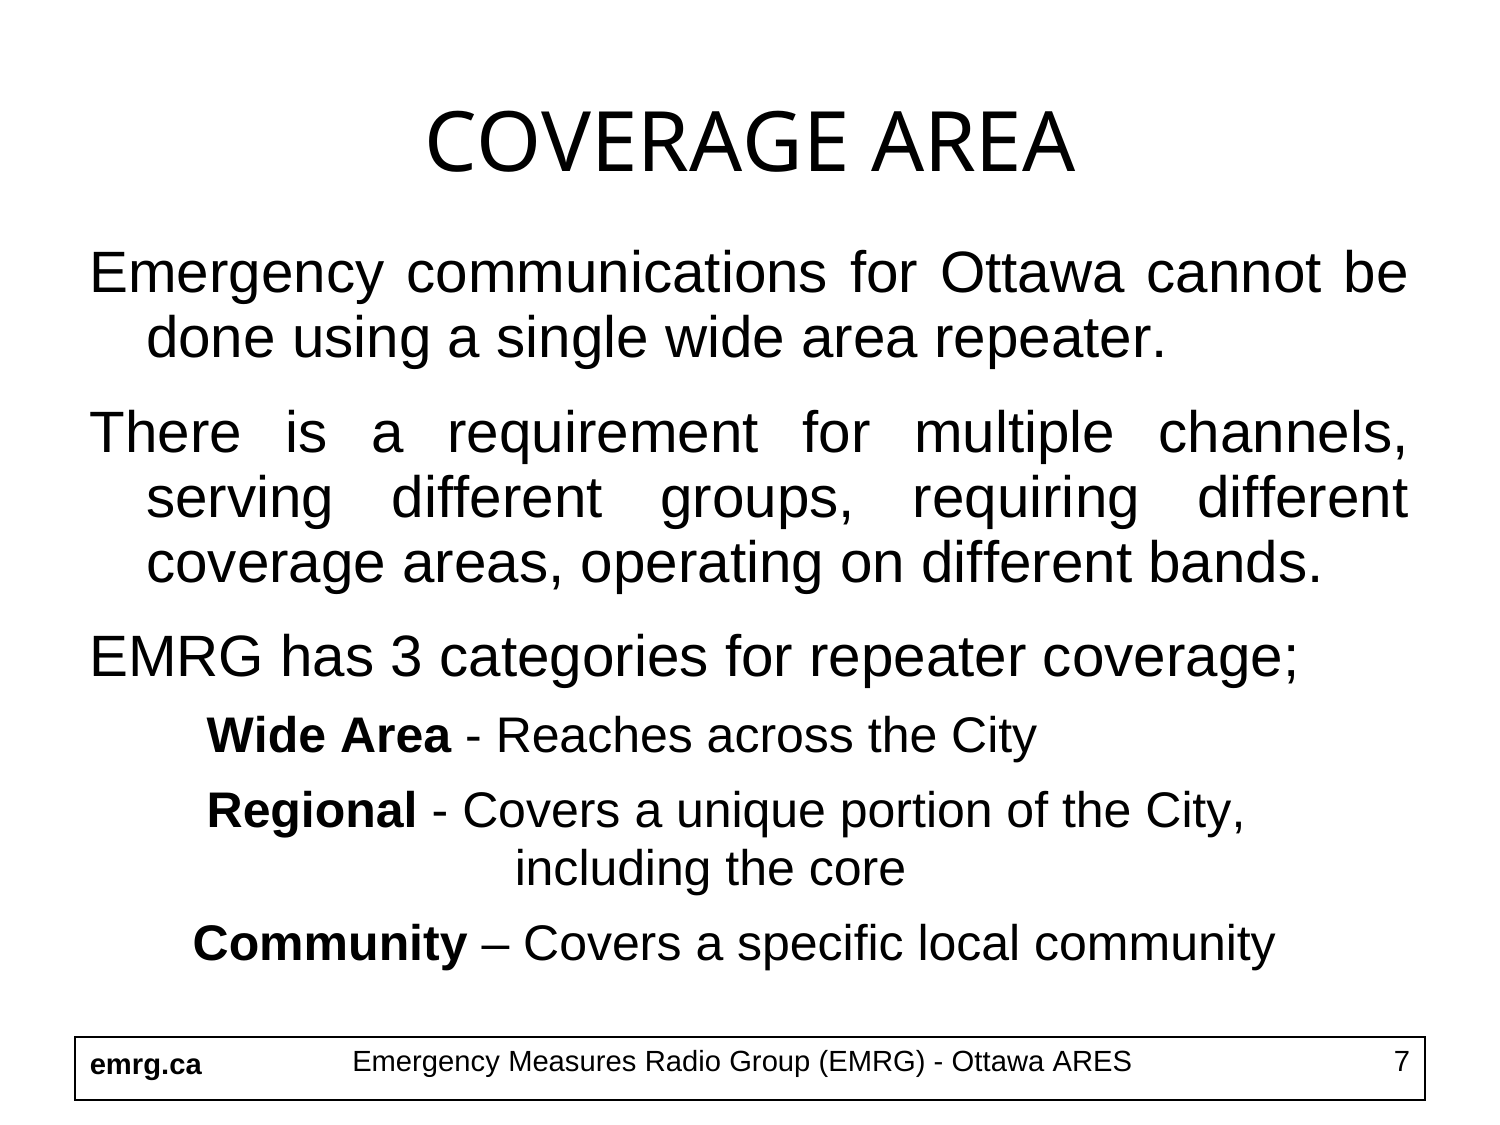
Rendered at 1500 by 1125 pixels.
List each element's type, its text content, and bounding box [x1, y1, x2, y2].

list Emergency communications for Ottawa cannot be done using a single wide area repeater. There is a requirement for multiple channels, serving different groups, requiring different coverage areas, operating on different bands. EMRG has 3 categories for repeater coverage; Wide Area - Reaches across the City Regional - Covers a unique portion of the City, including the core Community – Covers a specific local community [75, 232, 1426, 1125]
title COVERAGE AREA [75, 45, 1426, 232]
